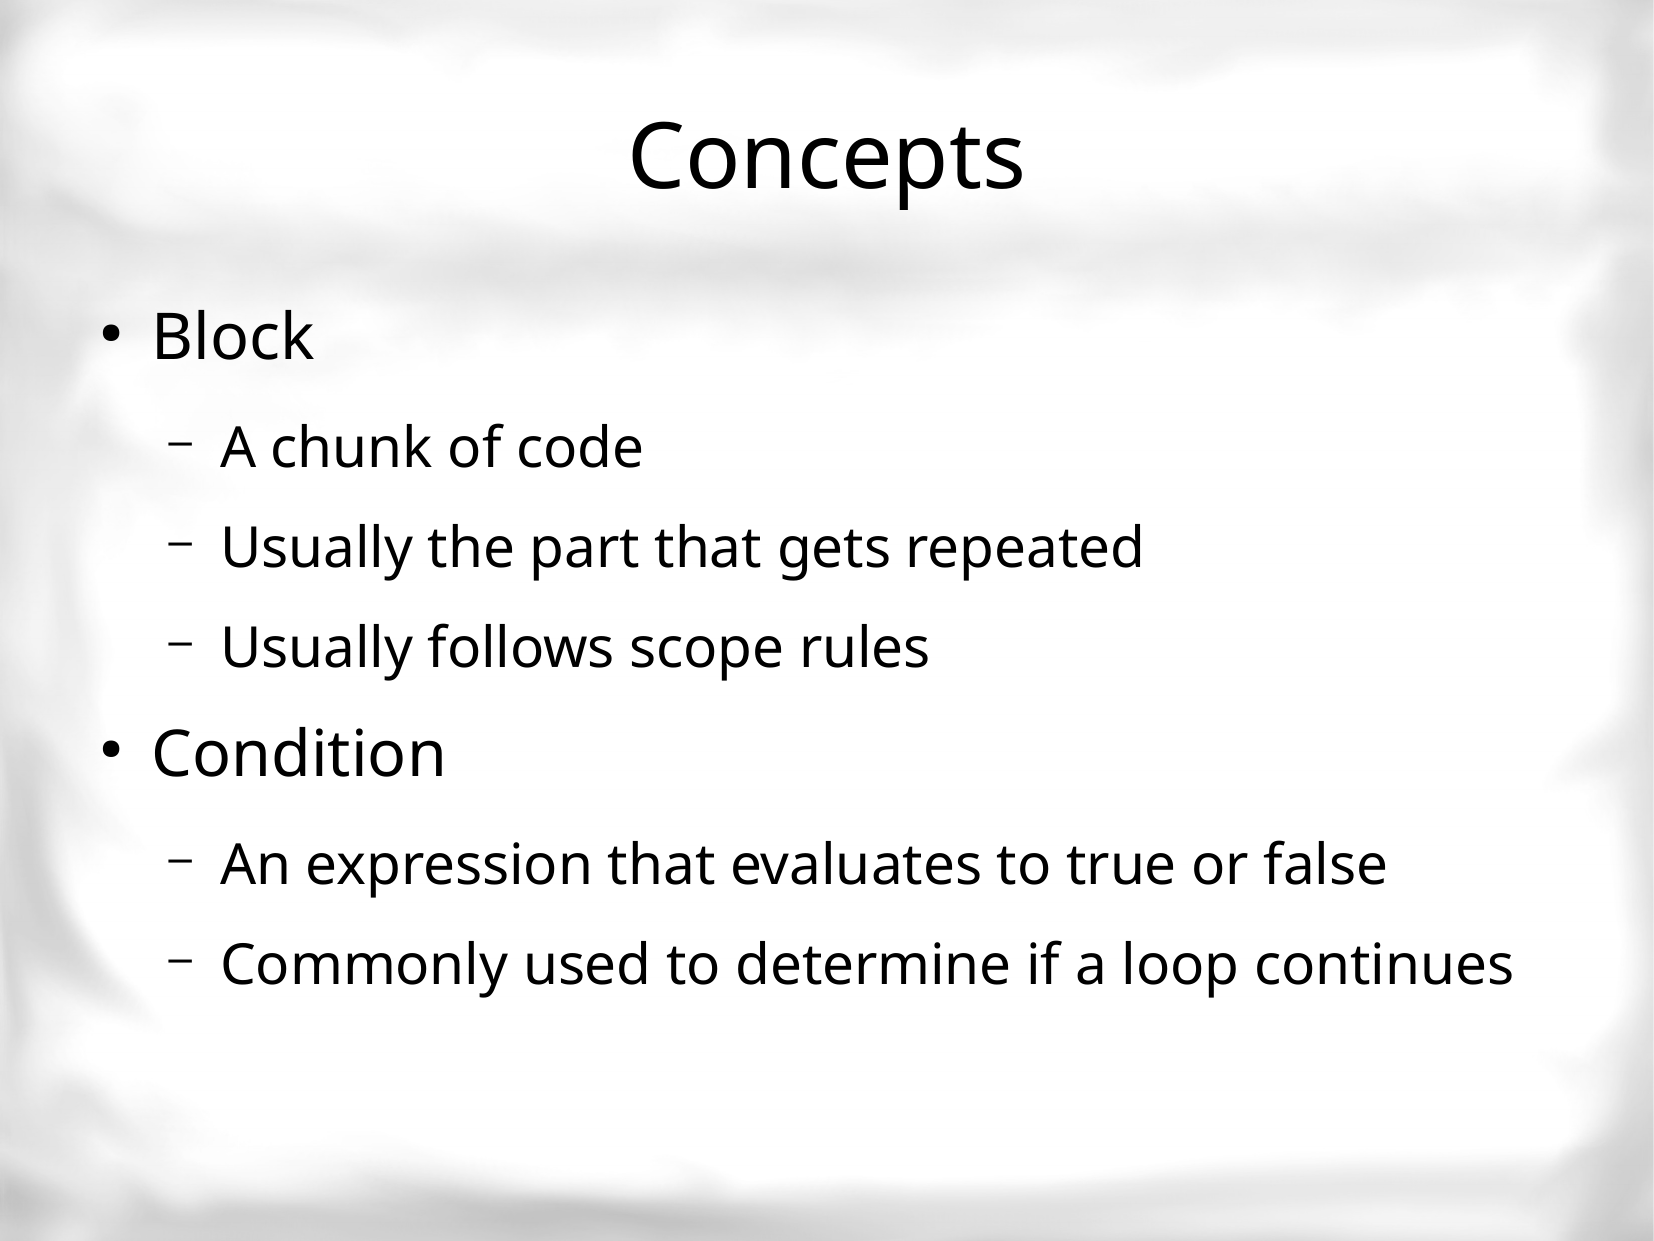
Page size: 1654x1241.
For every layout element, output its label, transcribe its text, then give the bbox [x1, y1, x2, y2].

list Block A chunk of code Usually the part that gets repeated Usually follows scope rules Condition An expression that evaluates to true or false Commonly used to determine if a loop continues [82, 290, 1538, 1010]
title Concepts [82, 49, 1571, 257]
picture [0, 0, 1654, 1241]
